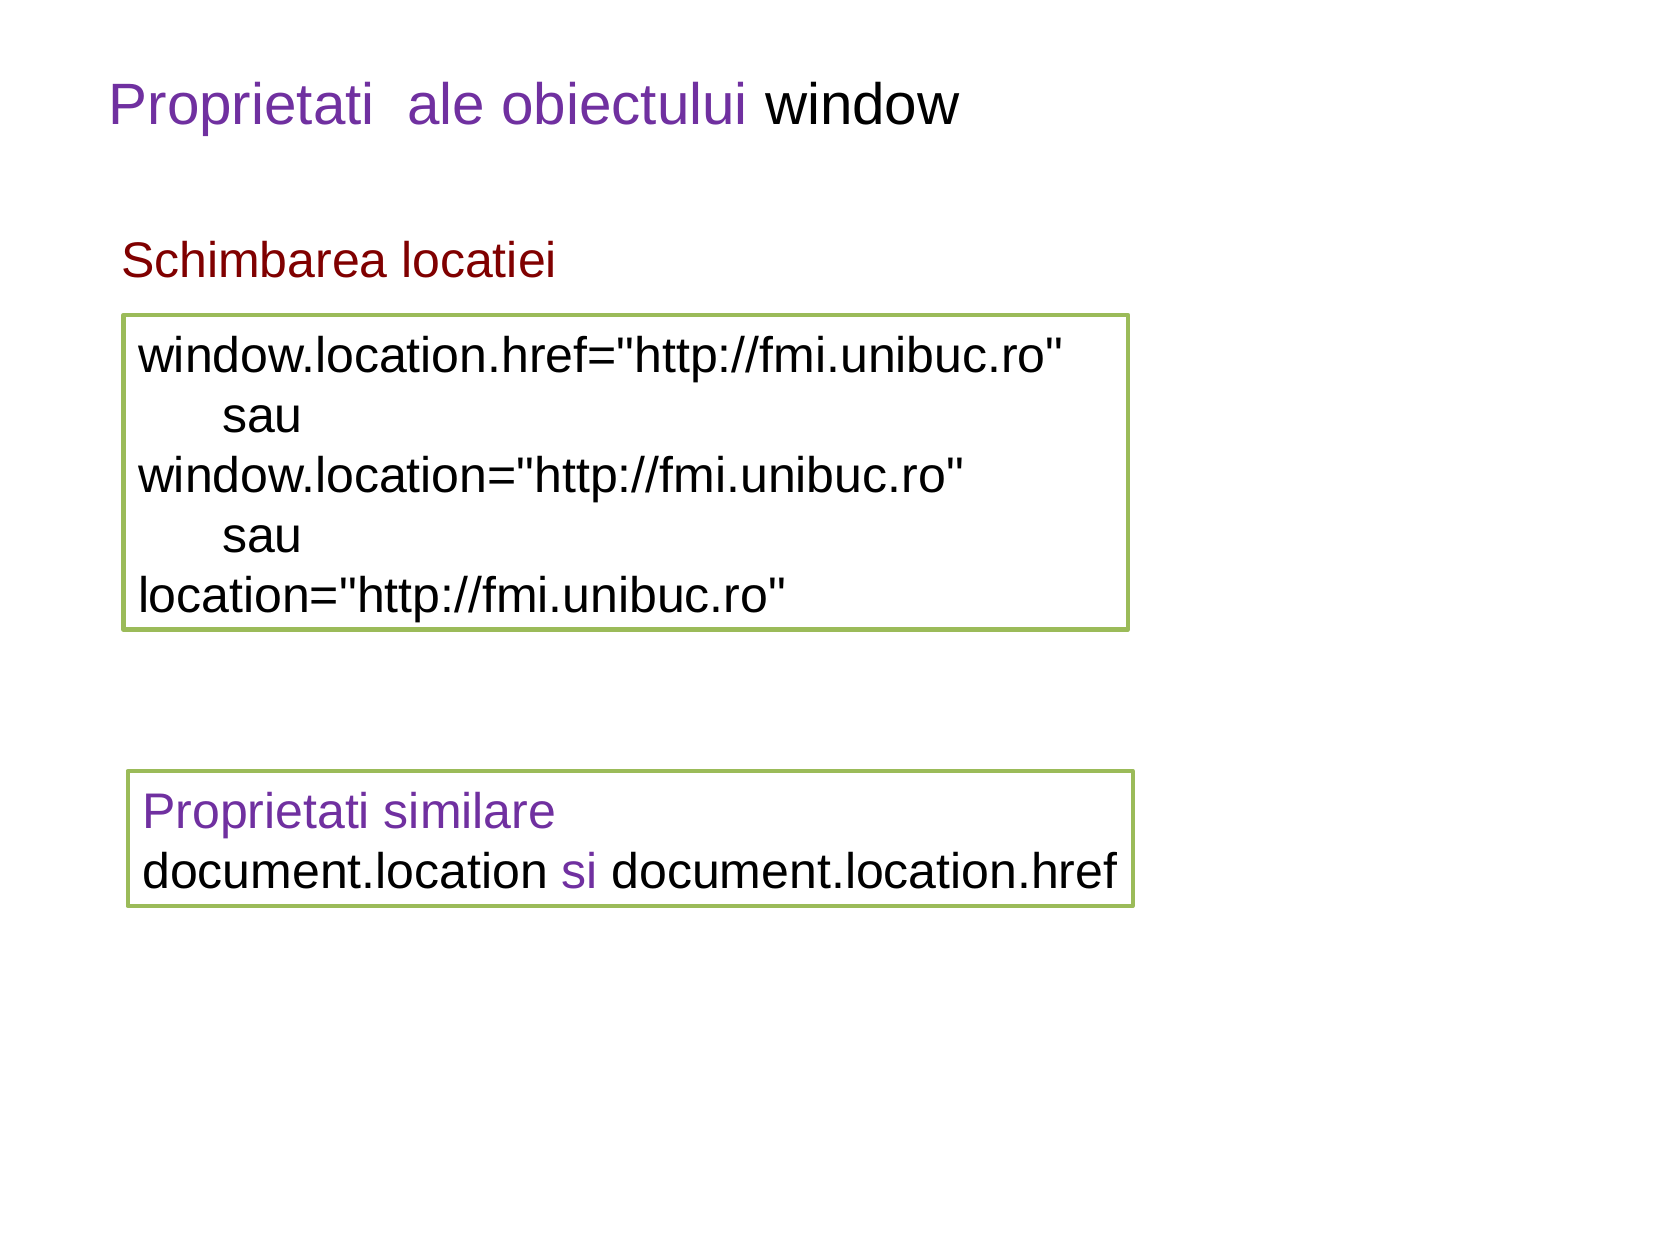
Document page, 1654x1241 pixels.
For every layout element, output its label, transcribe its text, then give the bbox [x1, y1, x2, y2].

text_box Schimbarea locatiei [106, 224, 586, 295]
text_box Proprietati ale obiectului window [94, 63, 991, 144]
text_box window.location.href="http://fmi.unibuc.ro" sau window.location="http://fmi.unibuc.ro" sau location="http://fmi.unibuc.ro" [123, 314, 1128, 630]
text_box Proprietati similare document.location si document.location.href [127, 771, 1133, 906]
